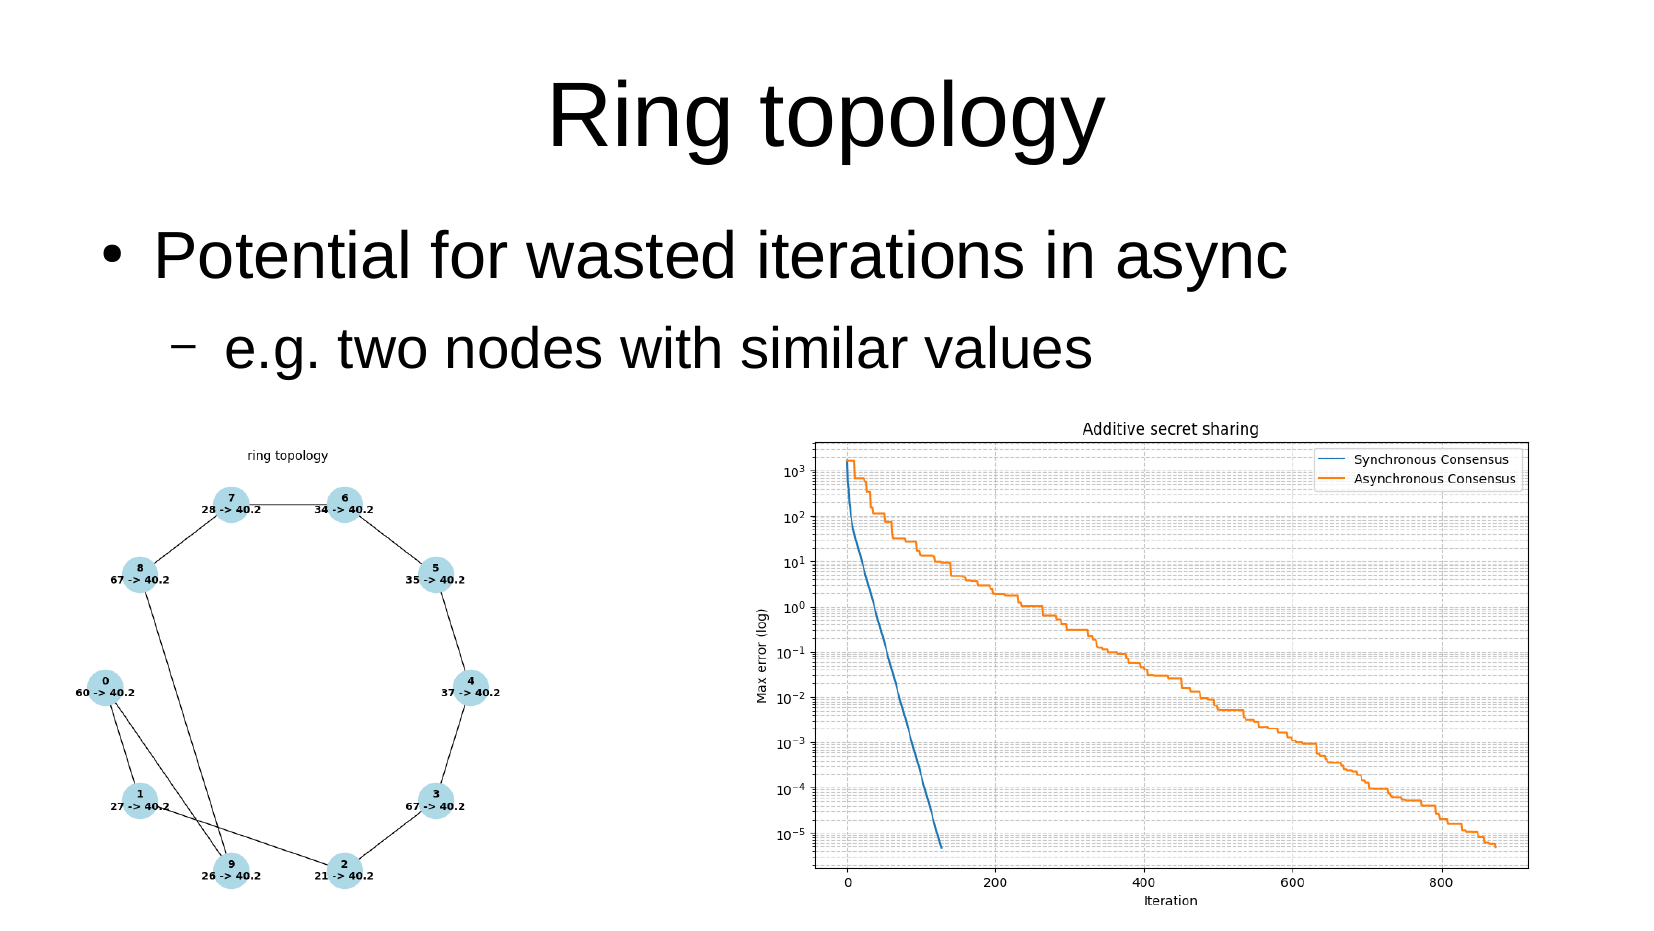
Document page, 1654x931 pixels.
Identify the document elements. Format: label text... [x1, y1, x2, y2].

list Potential for wasted iterations in async e.g. two nodes with similar values [82, 217, 1571, 758]
picture [747, 412, 1536, 916]
picture [59, 442, 515, 916]
title Ring topology [82, 37, 1571, 193]
